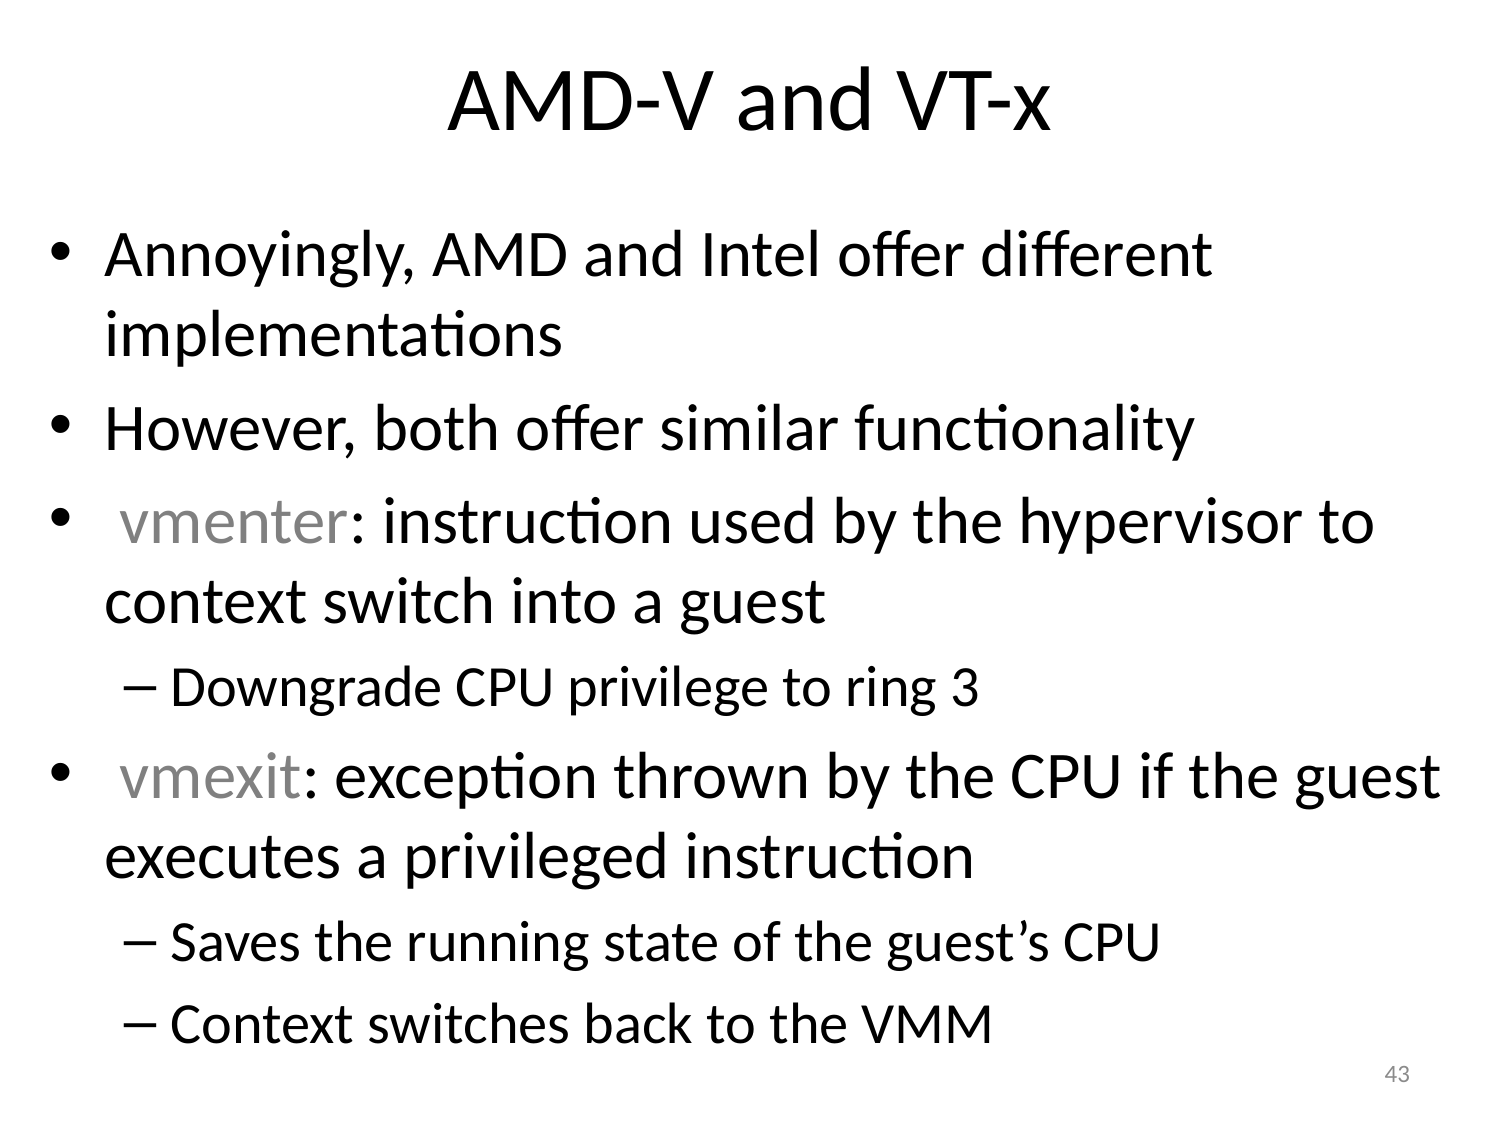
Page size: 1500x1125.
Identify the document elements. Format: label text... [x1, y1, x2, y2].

title AMD-V and VT-x [75, 0, 1425, 188]
slide_number <number> [1074, 1042, 1425, 1103]
list Annoyingly, AMD and Intel offer different implementations However, both offer similar functionality vmenter: instruction used by the hypervisor to context switch into a guest Downgrade CPU privilege to ring 3 vmexit: exception thrown by the CPU if the guest executes a privileged instruction Saves the running state of the guest’s CPU Context switches back to the VMM [33, 202, 1467, 1105]
